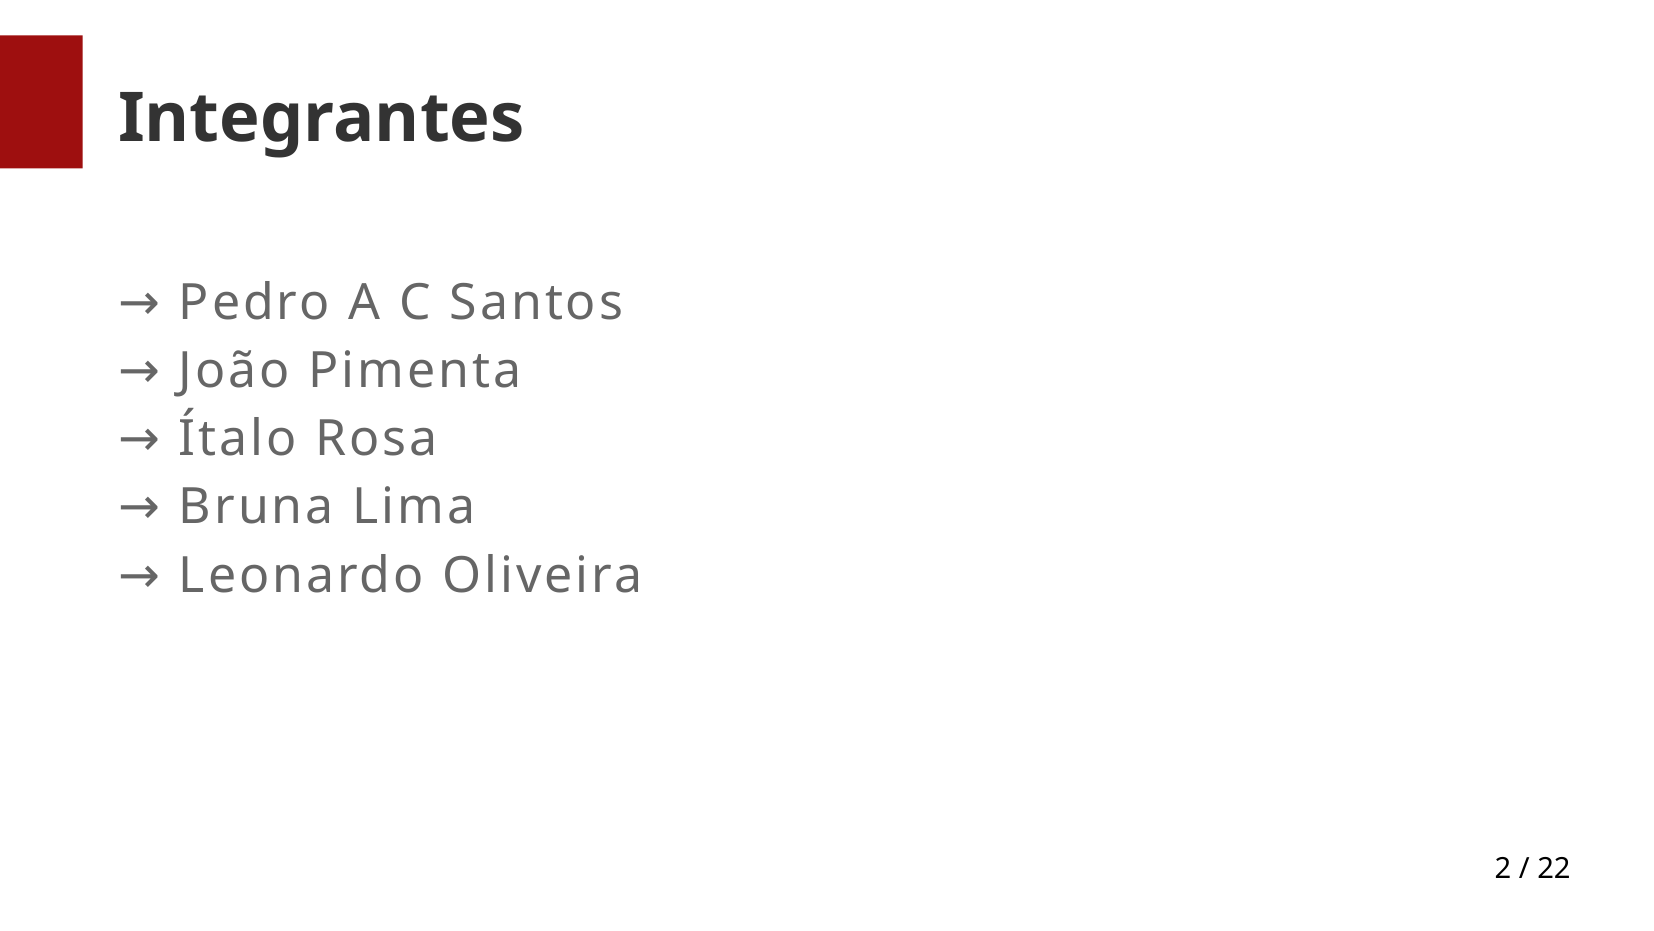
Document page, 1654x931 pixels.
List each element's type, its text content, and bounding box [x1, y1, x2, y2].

list → Pedro A C Santos → João Pimenta → Ítalo Rosa → Bruna Lima → Leonardo Oliveira [118, 265, 1536, 806]
title Integrantes [118, 37, 1571, 193]
